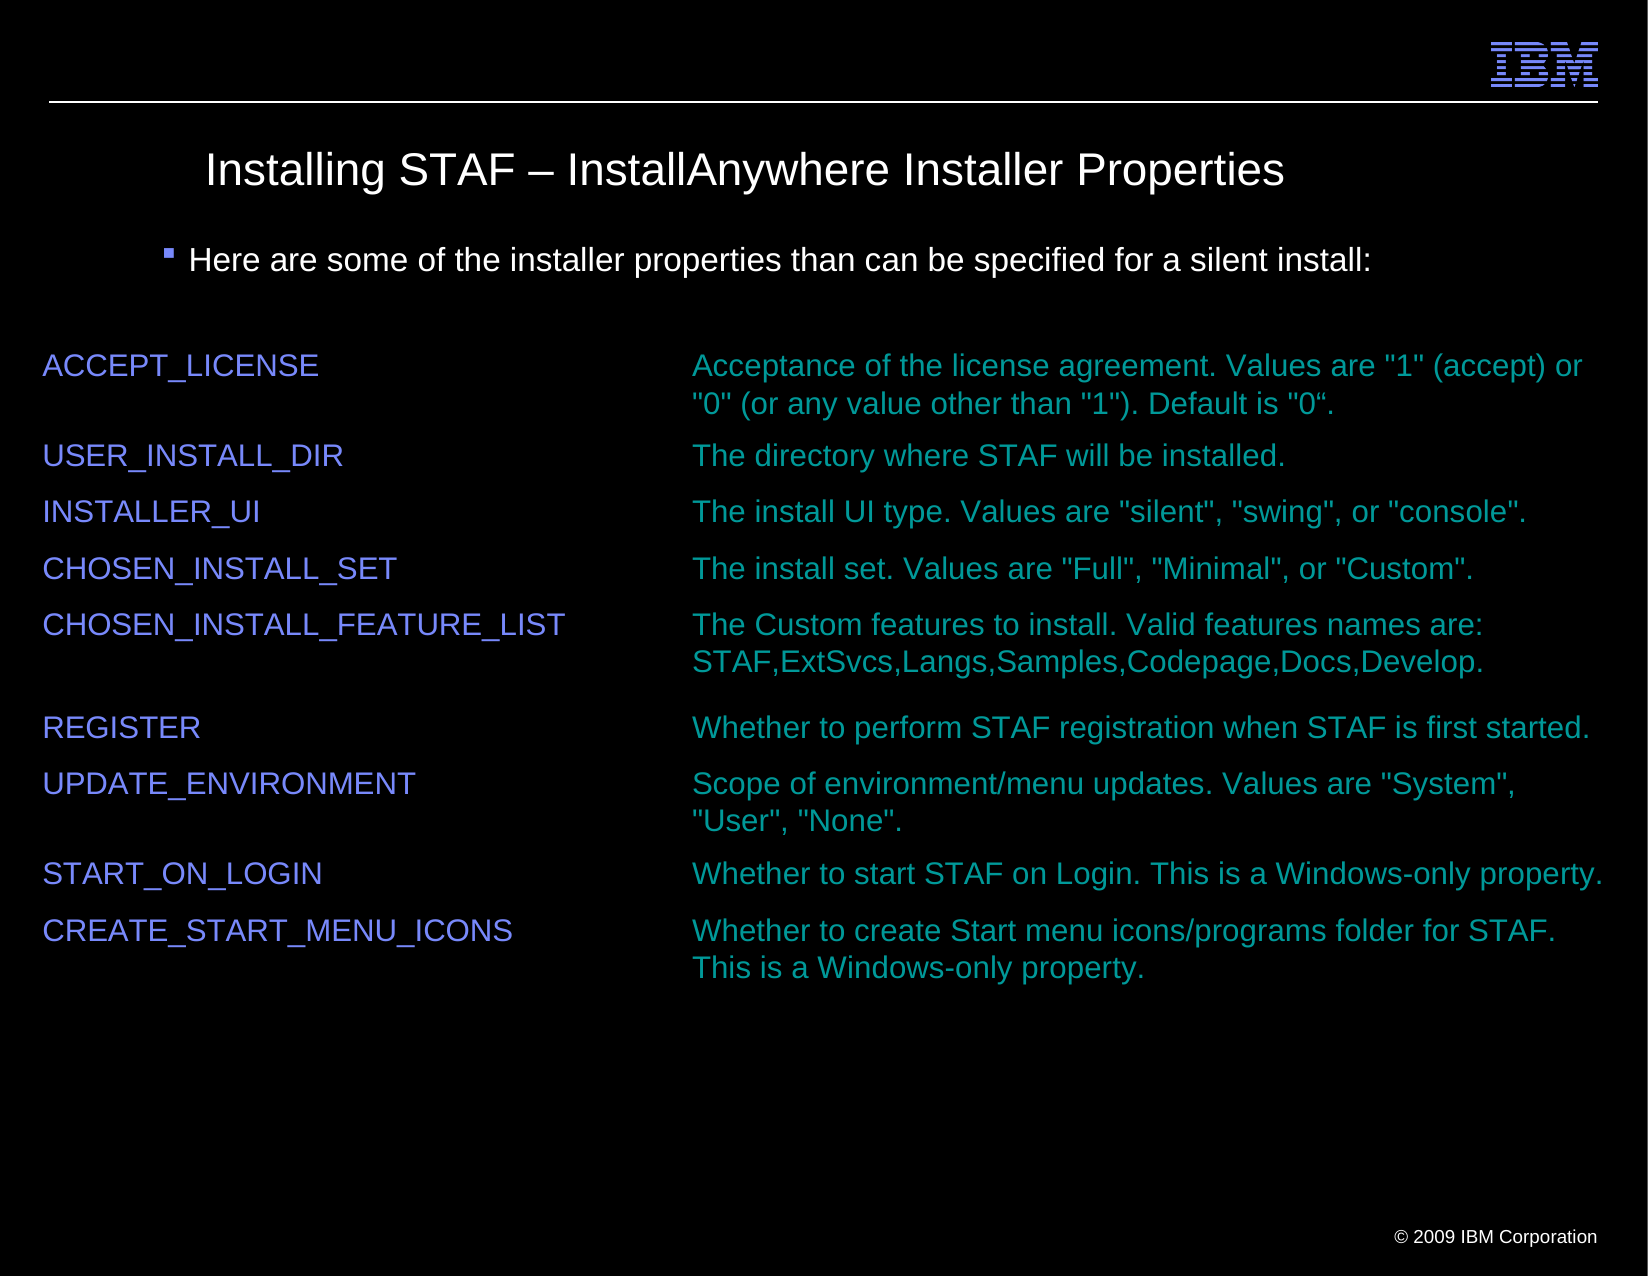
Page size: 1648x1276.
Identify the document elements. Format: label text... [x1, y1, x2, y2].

table_cell REGISTER [28, 700, 677, 756]
table_cell Whether to perform STAF registration when STAF is first started. [677, 700, 1624, 756]
table_cell The Custom features to install. Valid features names are: STAF,ExtSvcs,Langs,Samples,Codepage,Docs,Develop. [677, 597, 1624, 700]
table_cell CHOSEN_INSTALL_SET [28, 540, 677, 597]
table_cell Whether to create Start menu icons/programs folder for STAF. This is a Windows-only property. [677, 902, 1624, 993]
title Installing STAF – InstallAnywhere Installer Properties [188, 137, 1648, 231]
table_cell START_ON_LOGIN [28, 846, 677, 902]
table_cell Whether to start STAF on Login. This is a Windows-only property. [677, 846, 1624, 902]
table_cell CREATE_START_MENU_ICONS [28, 902, 677, 993]
table_header ACCEPT_LICENSE [28, 338, 677, 428]
table_header Acceptance of the license agreement. Values are "1" (accept) or "0" (or any value other than "1"). Default is "0“. [677, 338, 1624, 428]
table_cell Scope of environment/menu updates. Values are "System", "User", "None". [677, 756, 1624, 846]
table_cell The install UI type. Values are "silent", "swing", or "console". [677, 484, 1624, 540]
table_cell The install set. Values are "Full", "Minimal", or "Custom". [677, 540, 1624, 597]
table_cell The directory where STAF will be installed. [677, 428, 1624, 484]
table_cell USER_INSTALL_DIR [28, 428, 677, 484]
table_cell CHOSEN_INSTALL_FEATURE_LIST [28, 597, 677, 700]
text_box Here are some of the installer properties than can be specified for a silent install: [161, 237, 1524, 338]
picture [1491, 42, 1598, 87]
table_cell UPDATE_ENVIRONMENT [28, 756, 677, 846]
table_cell INSTALLER_UI [28, 484, 677, 540]
